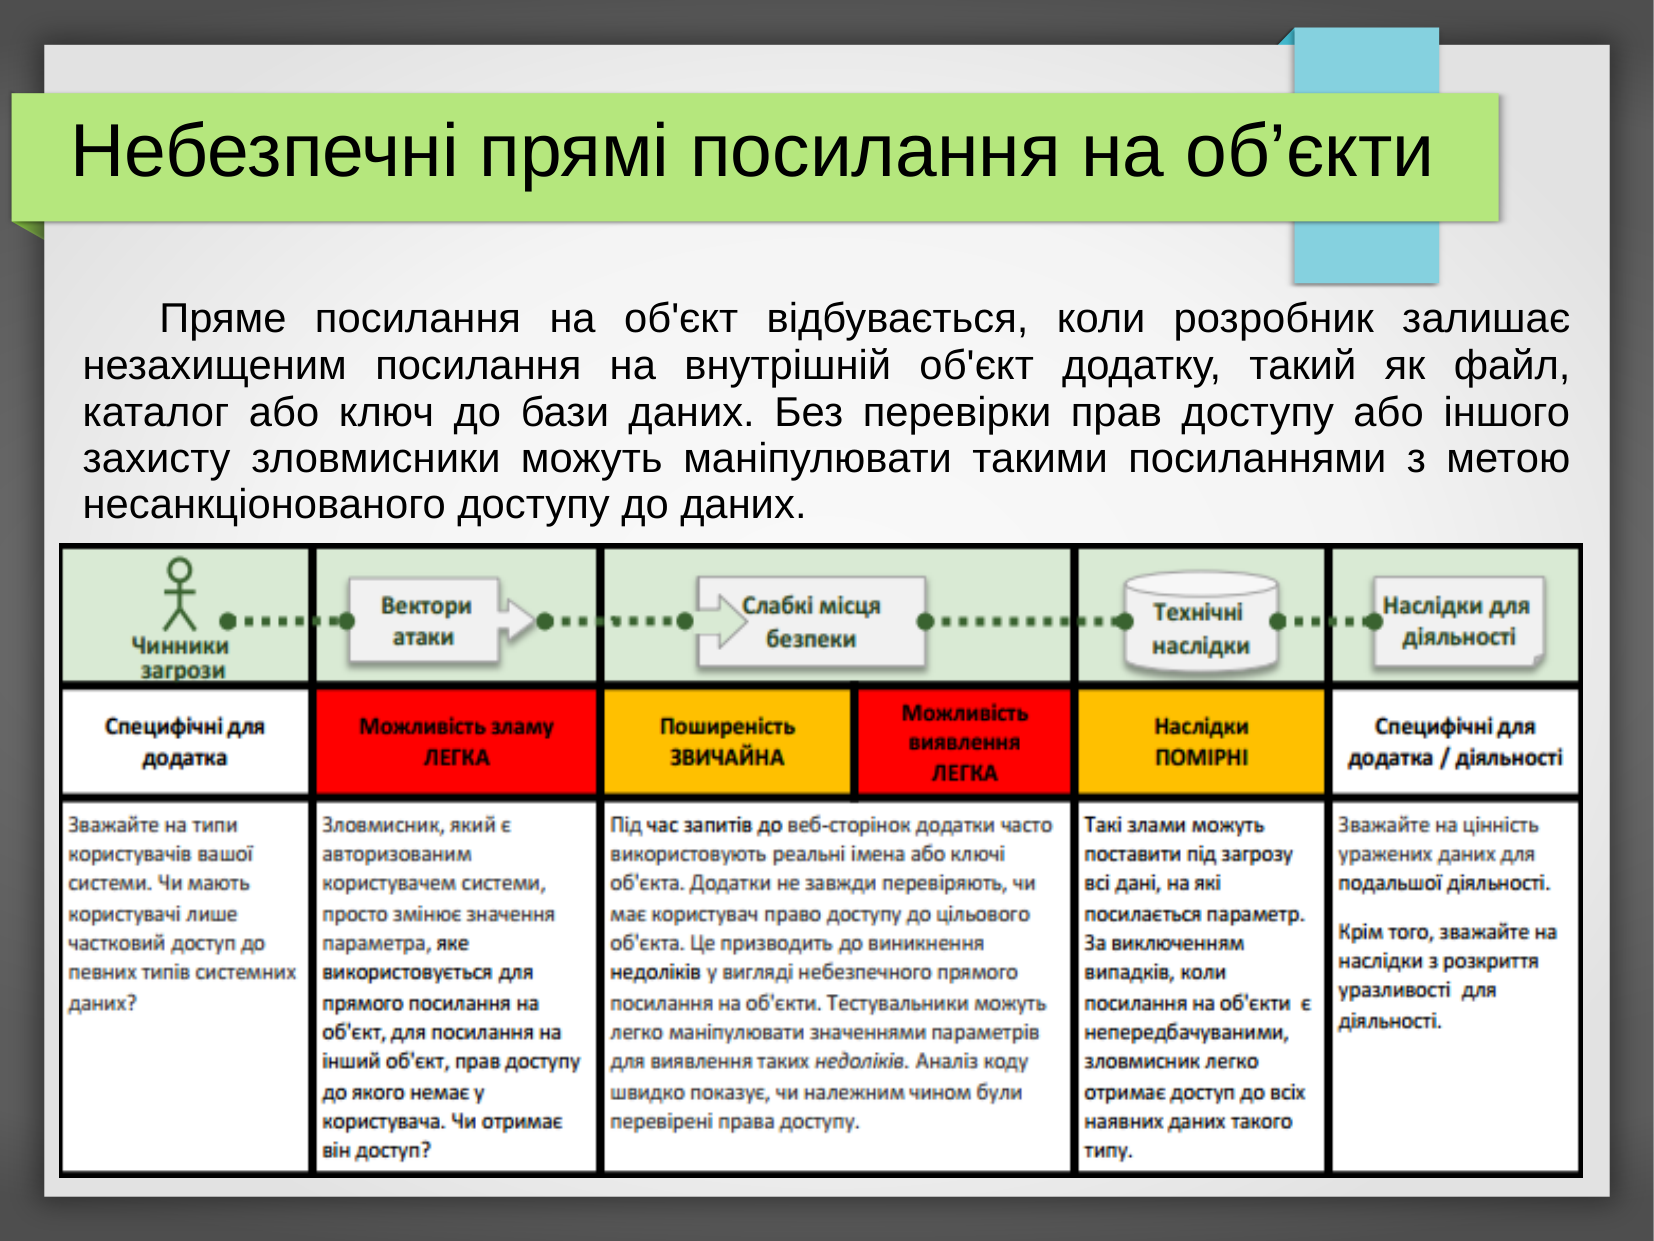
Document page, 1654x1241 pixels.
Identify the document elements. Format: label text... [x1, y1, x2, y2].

list Пряме посилання на об'єкт відбувається, коли розробник залишає незахищеним посилання на внутрішній об'єкт додатку, такий як файл, каталог або ключ до бази даних. Без перевірки прав доступу або іншого захисту зловмисники можуть маніпулювати такими посиланнями з метою несанкціонованого доступу до даних. [82, 295, 1571, 543]
picture [0, 0, 1654, 1241]
title Небезпечні прямі посилання на об’єкти [70, 108, 1501, 277]
